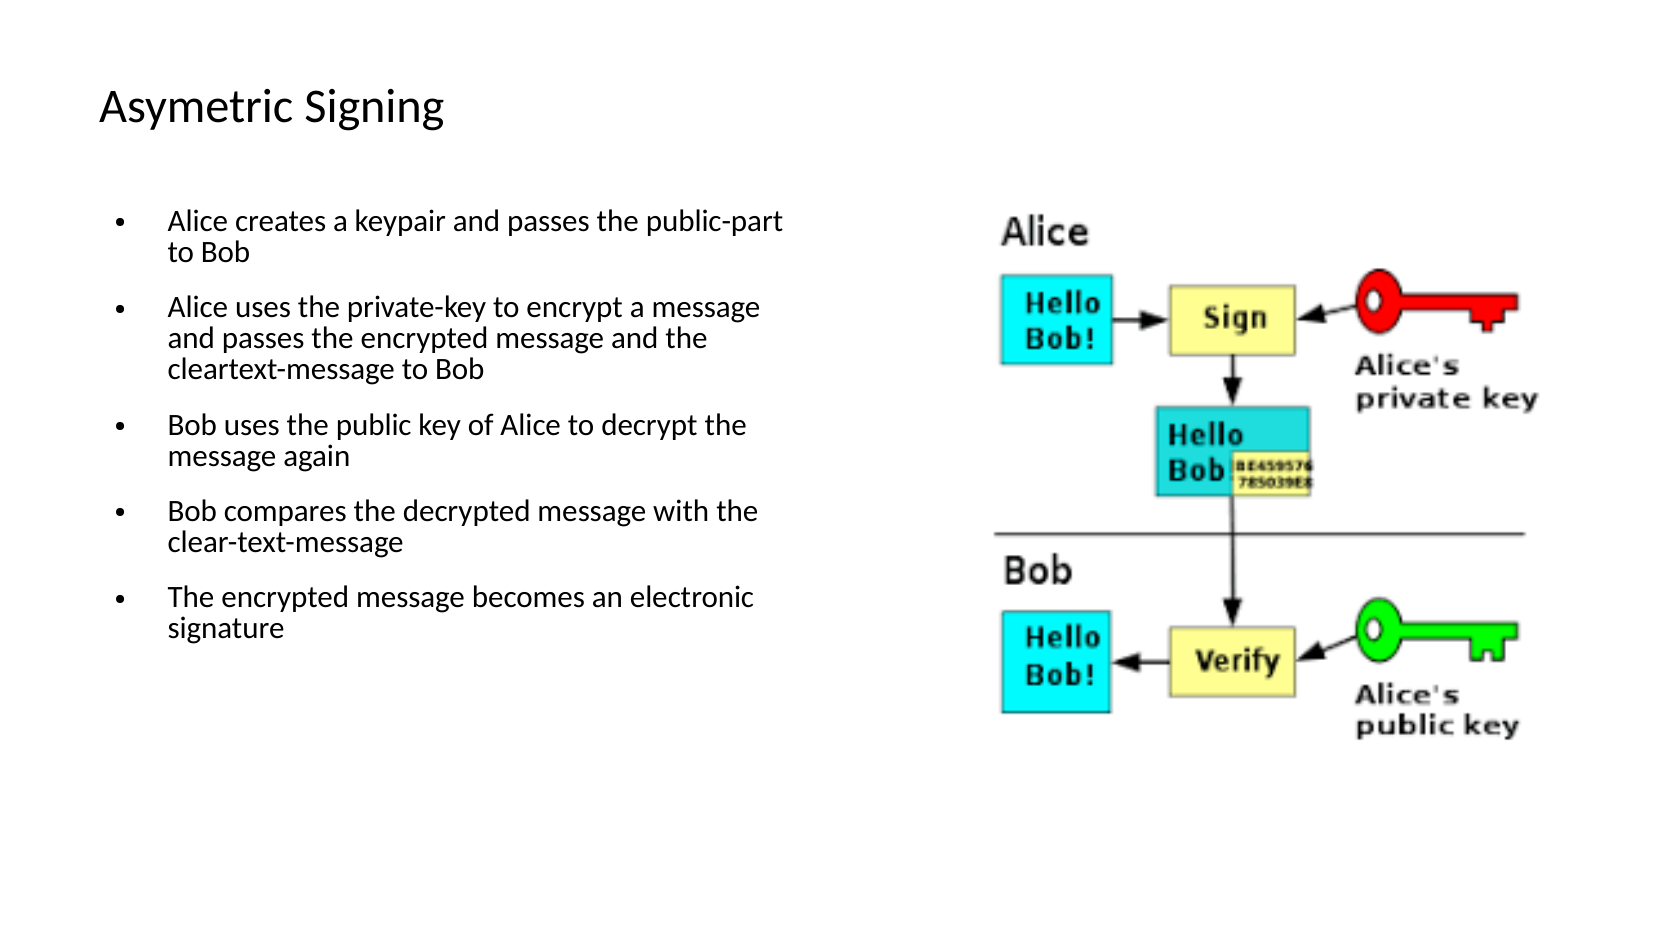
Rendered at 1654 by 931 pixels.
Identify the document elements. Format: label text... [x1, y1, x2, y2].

title Asymetric Signing [99, 27, 1555, 193]
list Alice creates a keypair and passes the public-part to Bob Alice uses the private-key to encrypt a message and passes the encrypted message and the cleartext-message to Bob Bob uses the public key of Alice to decrypt the message again Bob compares the decrypted message with the clear-text-message The encrypted message becomes an electronic signature [96, 207, 810, 780]
picture [969, 192, 1555, 766]
